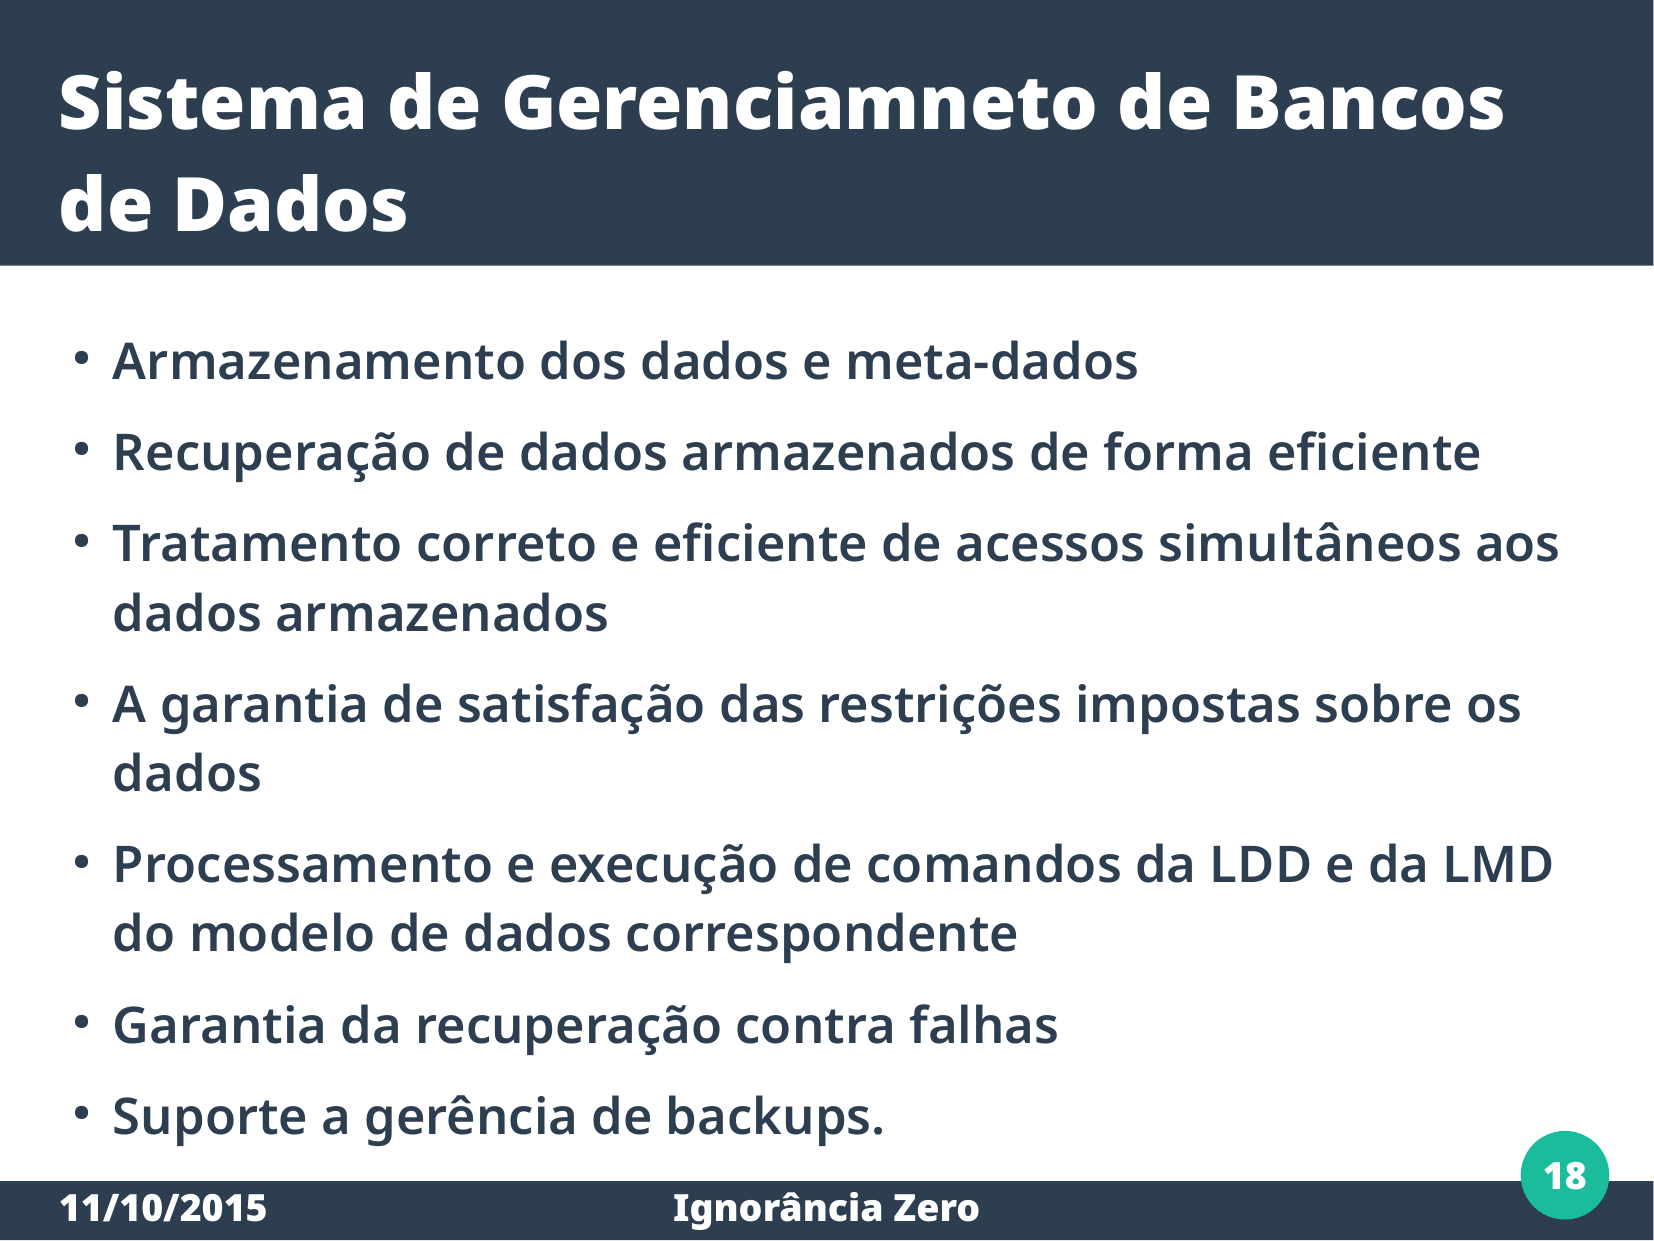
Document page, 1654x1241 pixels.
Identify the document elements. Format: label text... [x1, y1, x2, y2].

list Armazenamento dos dados e meta-dados Recuperação de dados armazenados de forma eficiente Tratamento correto e eficiente de acessos simultâneos aos dados armazenados A garantia de satisfação das restrições impostas sobre os dados Processamento e execução de comandos da LDD e da LMD do modelo de dados correspondente Garantia da recuperação contra falhas Suporte a gerência de backups. [59, 324, 1595, 1152]
title Sistema de Gerenciamneto de Bancos de Dados [59, 49, 1595, 207]
